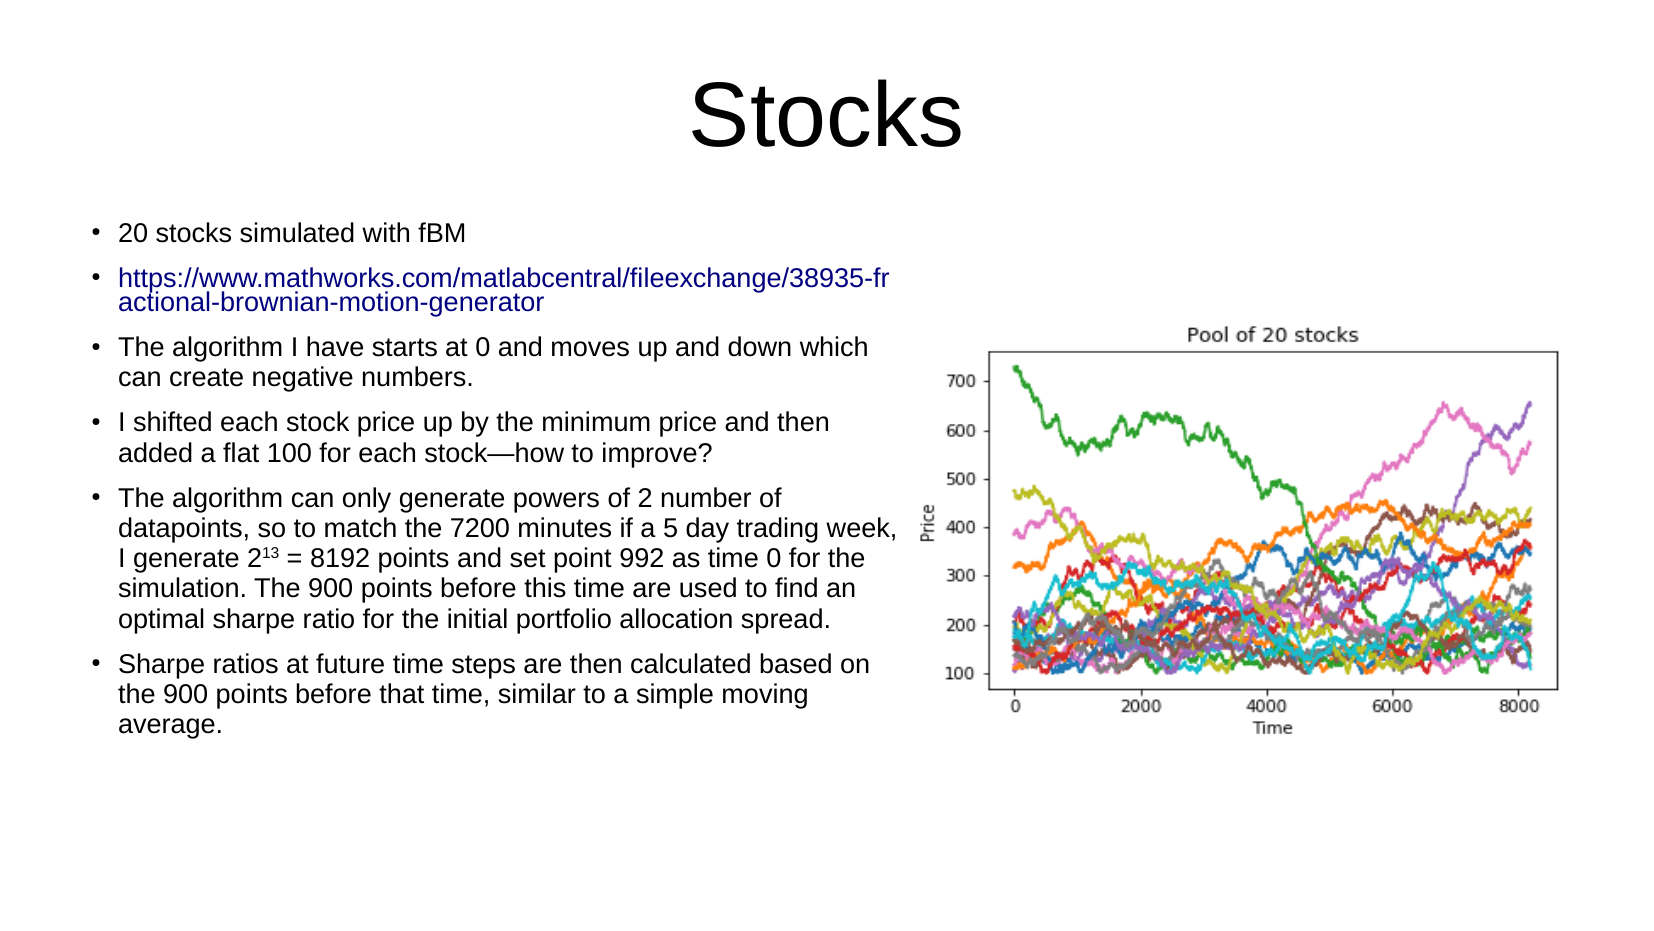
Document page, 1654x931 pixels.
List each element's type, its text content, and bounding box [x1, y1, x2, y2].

title Stocks [82, 37, 1571, 193]
picture [897, 297, 1630, 745]
list 20 stocks simulated with fBM https://www.mathworks.com/matlabcentral/fileexchange/38935-fractional-brownian-motion-generator The algorithm I have starts at 0 and moves up and down which can create negative numbers. I shifted each stock price up by the minimum price and then added a flat 100 for each stock—how to improve? The algorithm can only generate powers of 2 number of datapoints, so to match the 7200 minutes if a 5 day trading week, I generate 213 = 8192 points and set point 992 as time 0 for the simulation. The 900 points before this time are used to find an optimal sharpe ratio for the initial portfolio allocation spread. Sharpe ratios at future time steps are then calculated based on the 900 points before that time, similar to a simple moving average. [82, 217, 898, 758]
